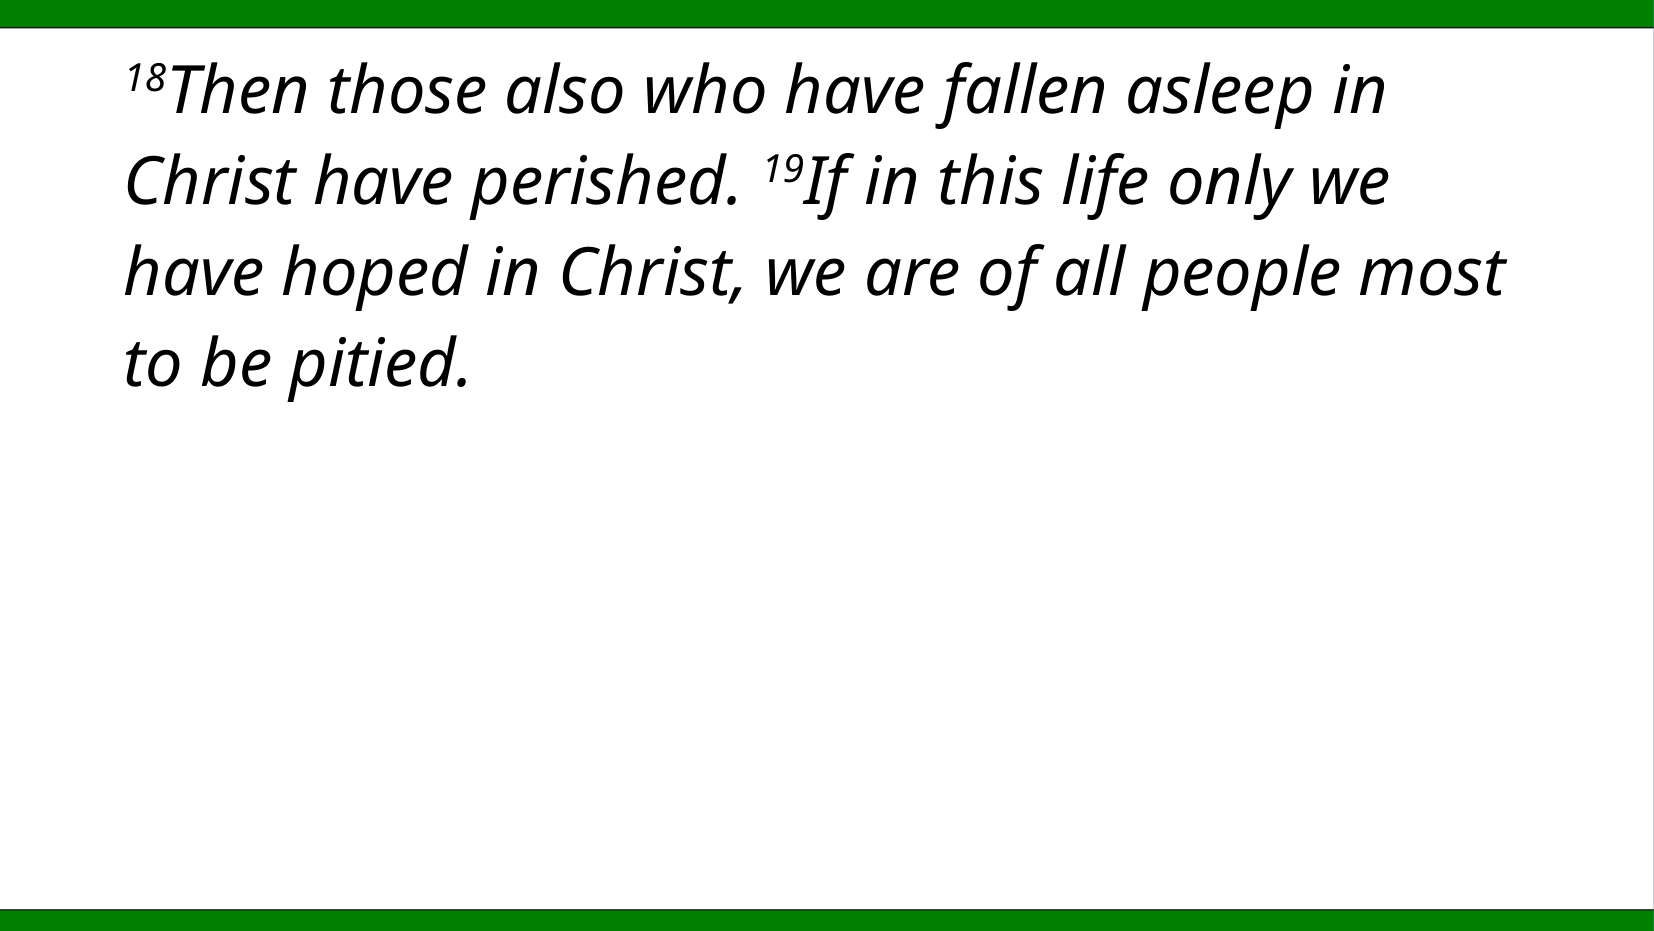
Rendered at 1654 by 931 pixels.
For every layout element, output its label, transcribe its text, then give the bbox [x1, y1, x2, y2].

text_box 18Then those also who have fallen asleep in Christ have perished. 19If in this life only we have hoped in Christ, we are of all people most to be pitied. [108, 35, 1546, 405]
picture [0, 0, 1654, 931]
